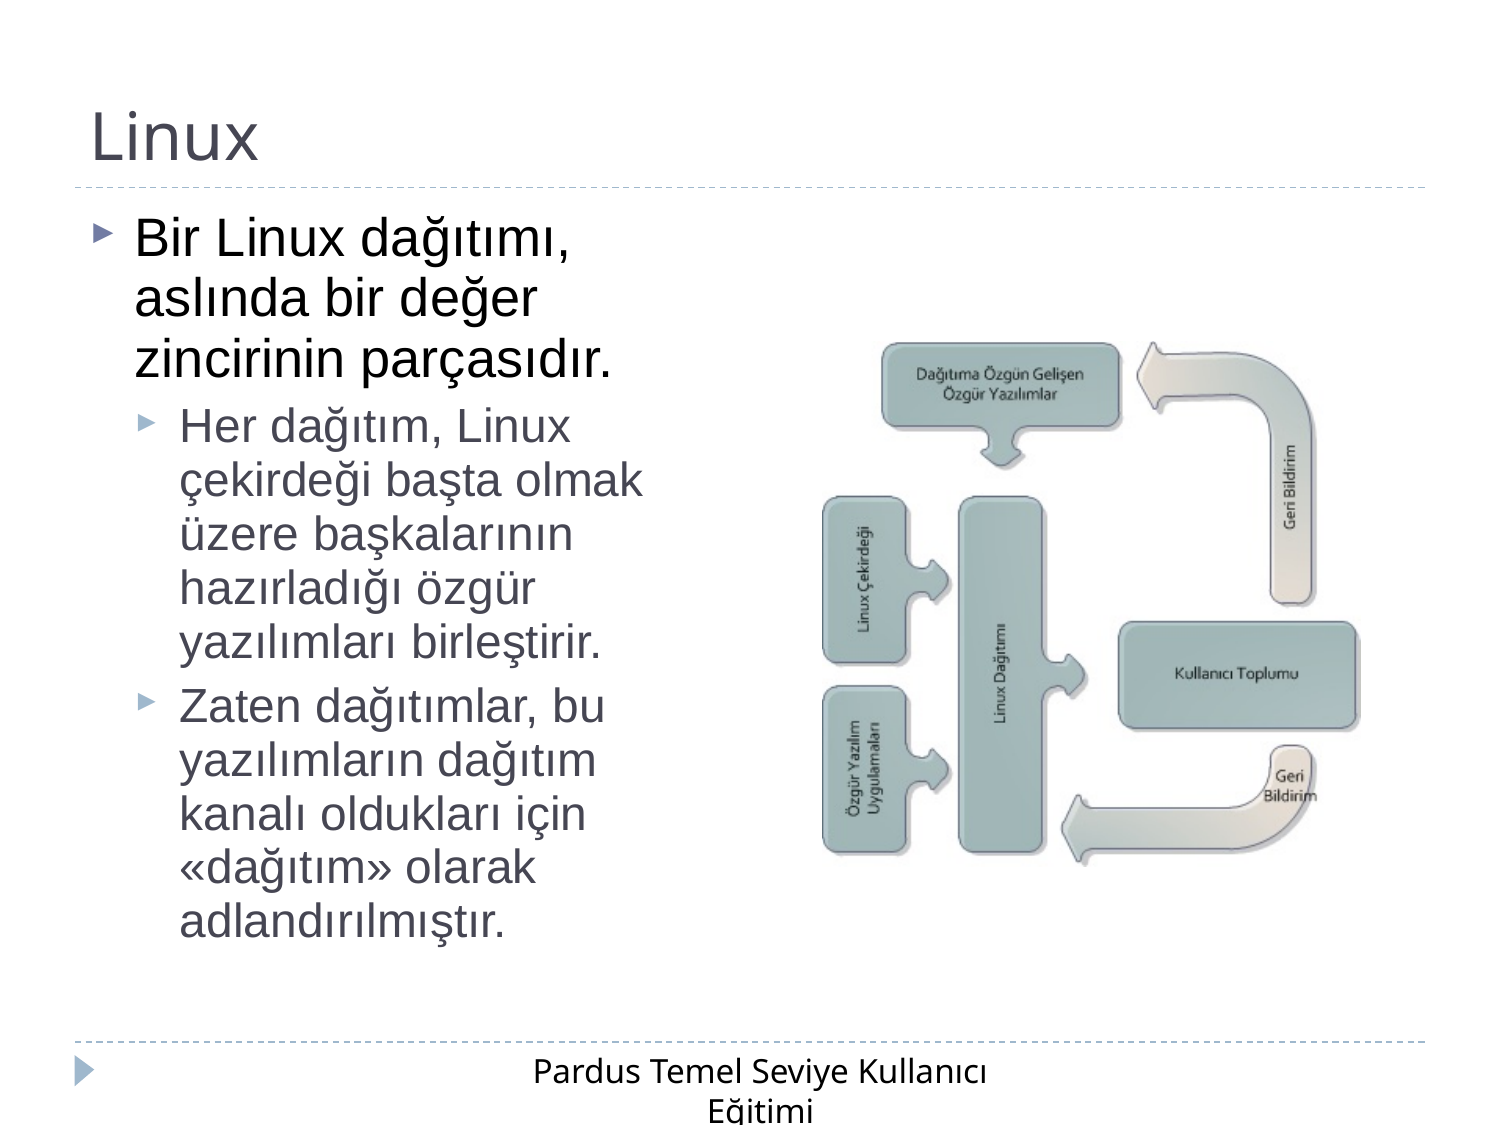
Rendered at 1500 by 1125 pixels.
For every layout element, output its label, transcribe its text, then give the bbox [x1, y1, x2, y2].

picture [822, 341, 1361, 867]
list Bir Linux dağıtımı, aslında bir değer zincirinin parçasıdır. Her dağıtım, Linux çekirdeği başta olmak üzere başkalarının hazırladığı özgür yazılımları birleştirir. Zaten dağıtımlar, bu yazılımların dağıtım kanalı oldukları için «dağıtım» olarak adlandırılmıştır. [75, 200, 738, 1010]
title Linux [75, 37, 1425, 188]
